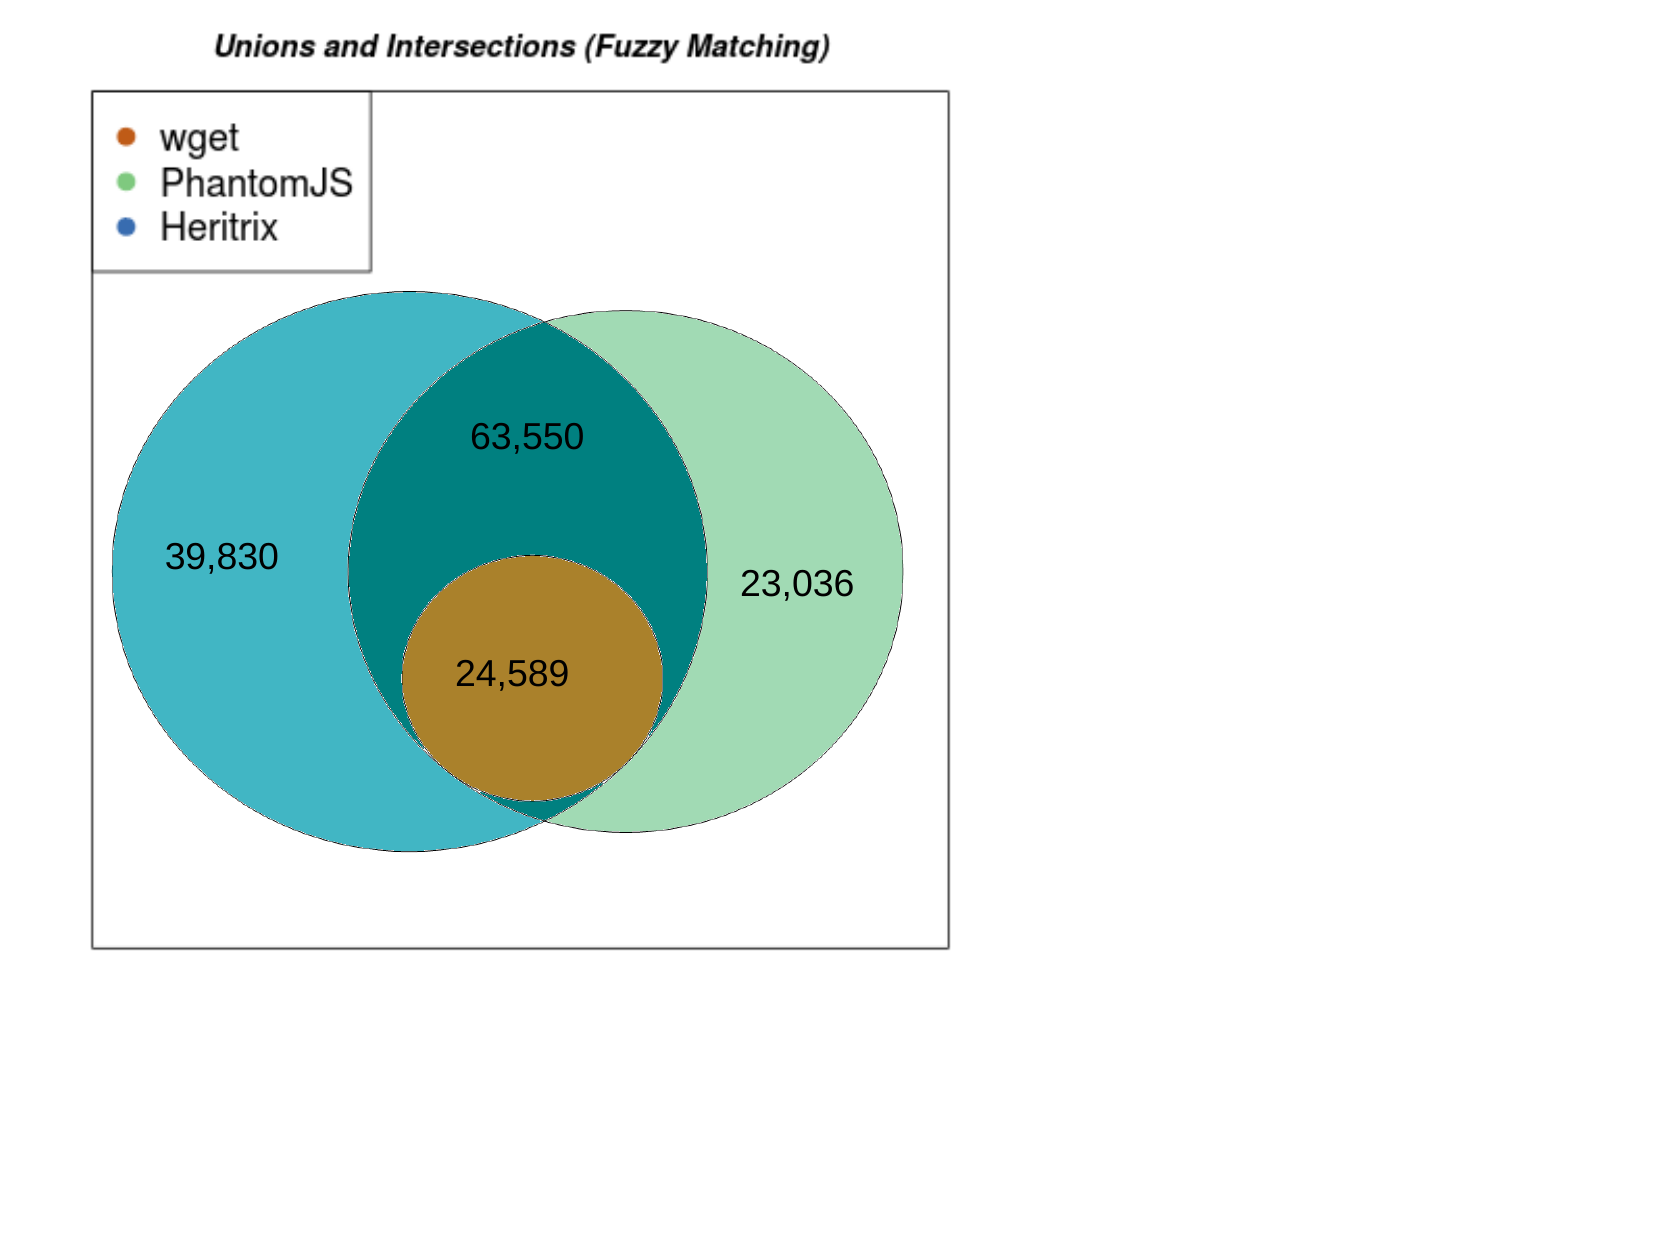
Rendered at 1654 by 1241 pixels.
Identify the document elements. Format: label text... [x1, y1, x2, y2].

picture [0, 0, 1042, 1042]
text_box 39,830 [150, 528, 316, 586]
text_box 24,589 [440, 645, 606, 702]
text_box 63,550 [455, 408, 621, 466]
text_box 23,036 [725, 555, 891, 612]
